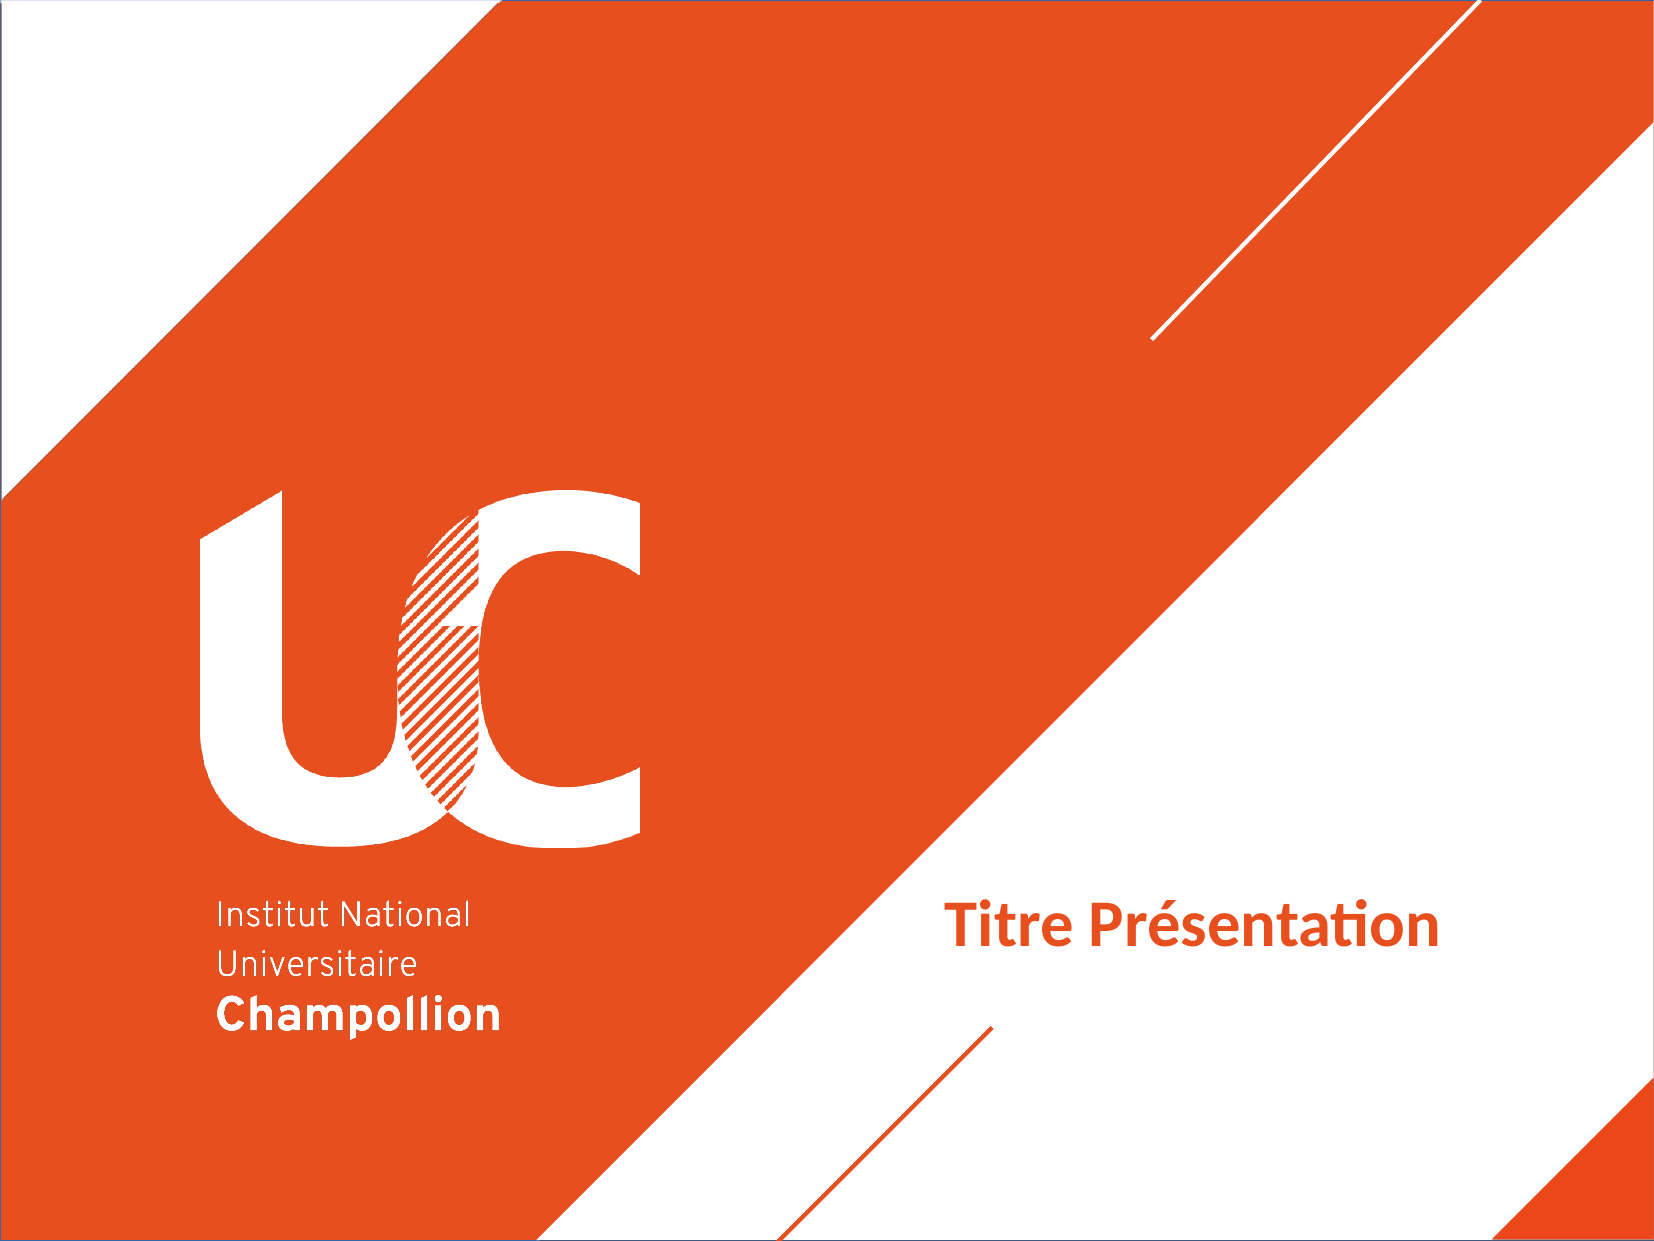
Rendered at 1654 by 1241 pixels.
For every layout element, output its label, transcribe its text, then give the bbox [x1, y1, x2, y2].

title Titre Présentation [944, 826, 1625, 1034]
picture [217, 900, 499, 1040]
picture [0, 0, 640, 848]
